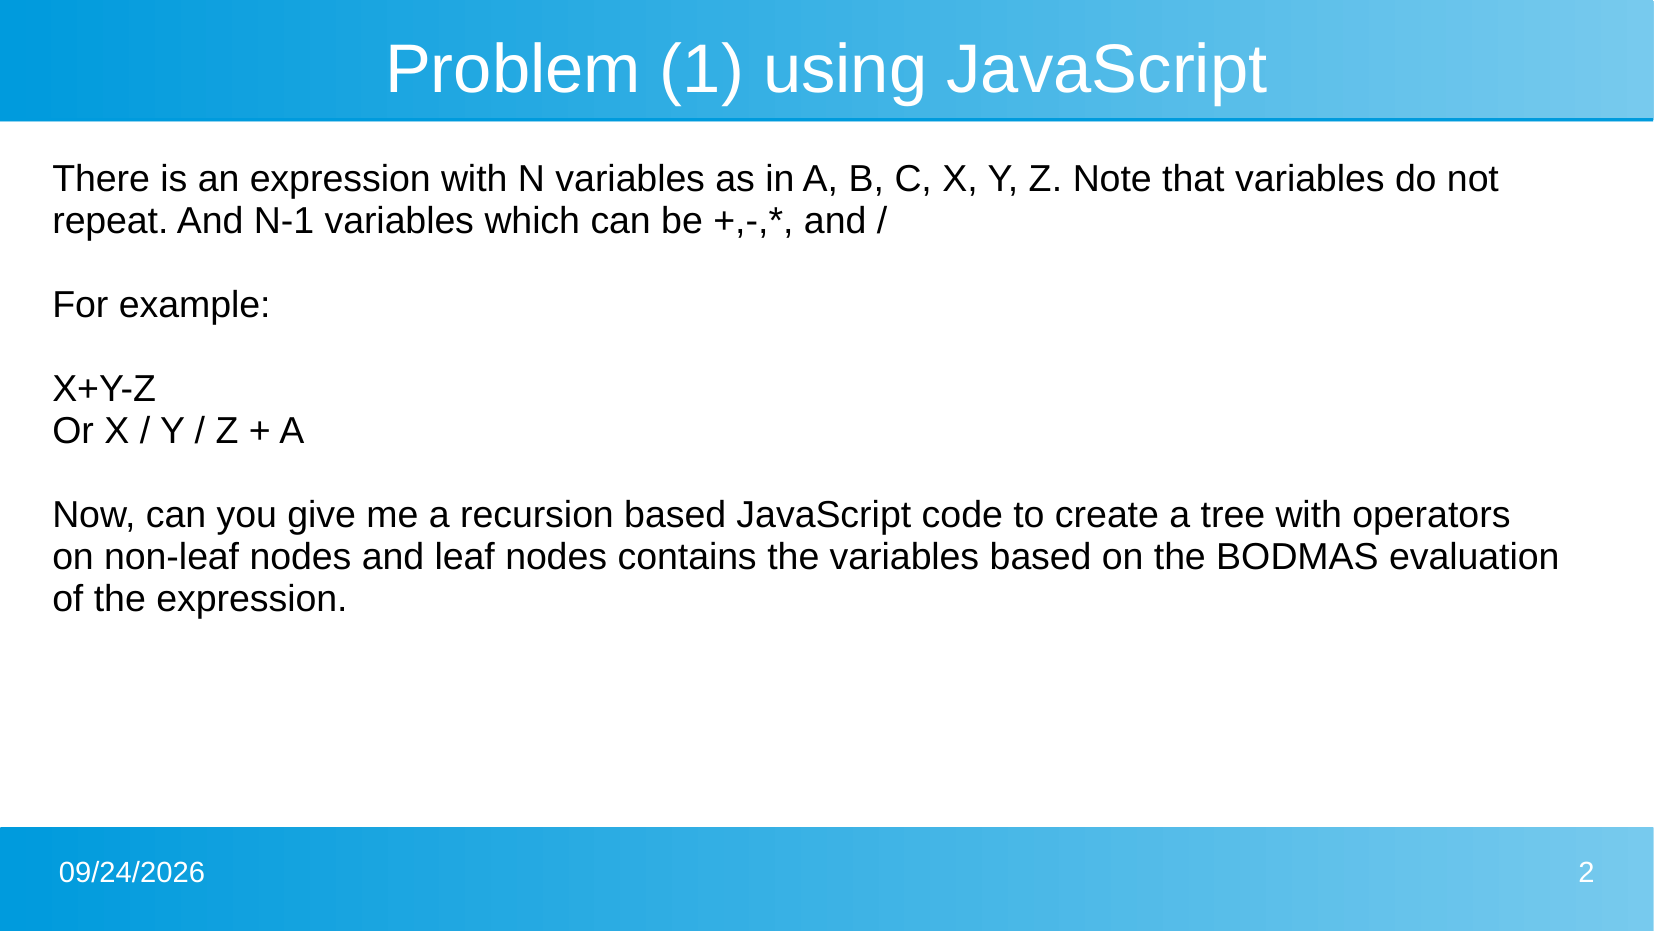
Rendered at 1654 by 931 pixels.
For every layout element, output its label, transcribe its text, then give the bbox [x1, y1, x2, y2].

title Problem (1) using JavaScript [59, 29, 1595, 108]
text_box There is an expression with N variables as in A, B, C, X, Y, Z. Note that variables do not repeat. And N-1 variables which can be +,-,*, and / For example: X+Y-Z Or X / Y / Z + A Now, can you give me a recursion based JavaScript code to create a tree with operators on non-leaf nodes and leaf nodes contains the variables based on the BODMAS evaluation of the expression. [37, 150, 1576, 788]
